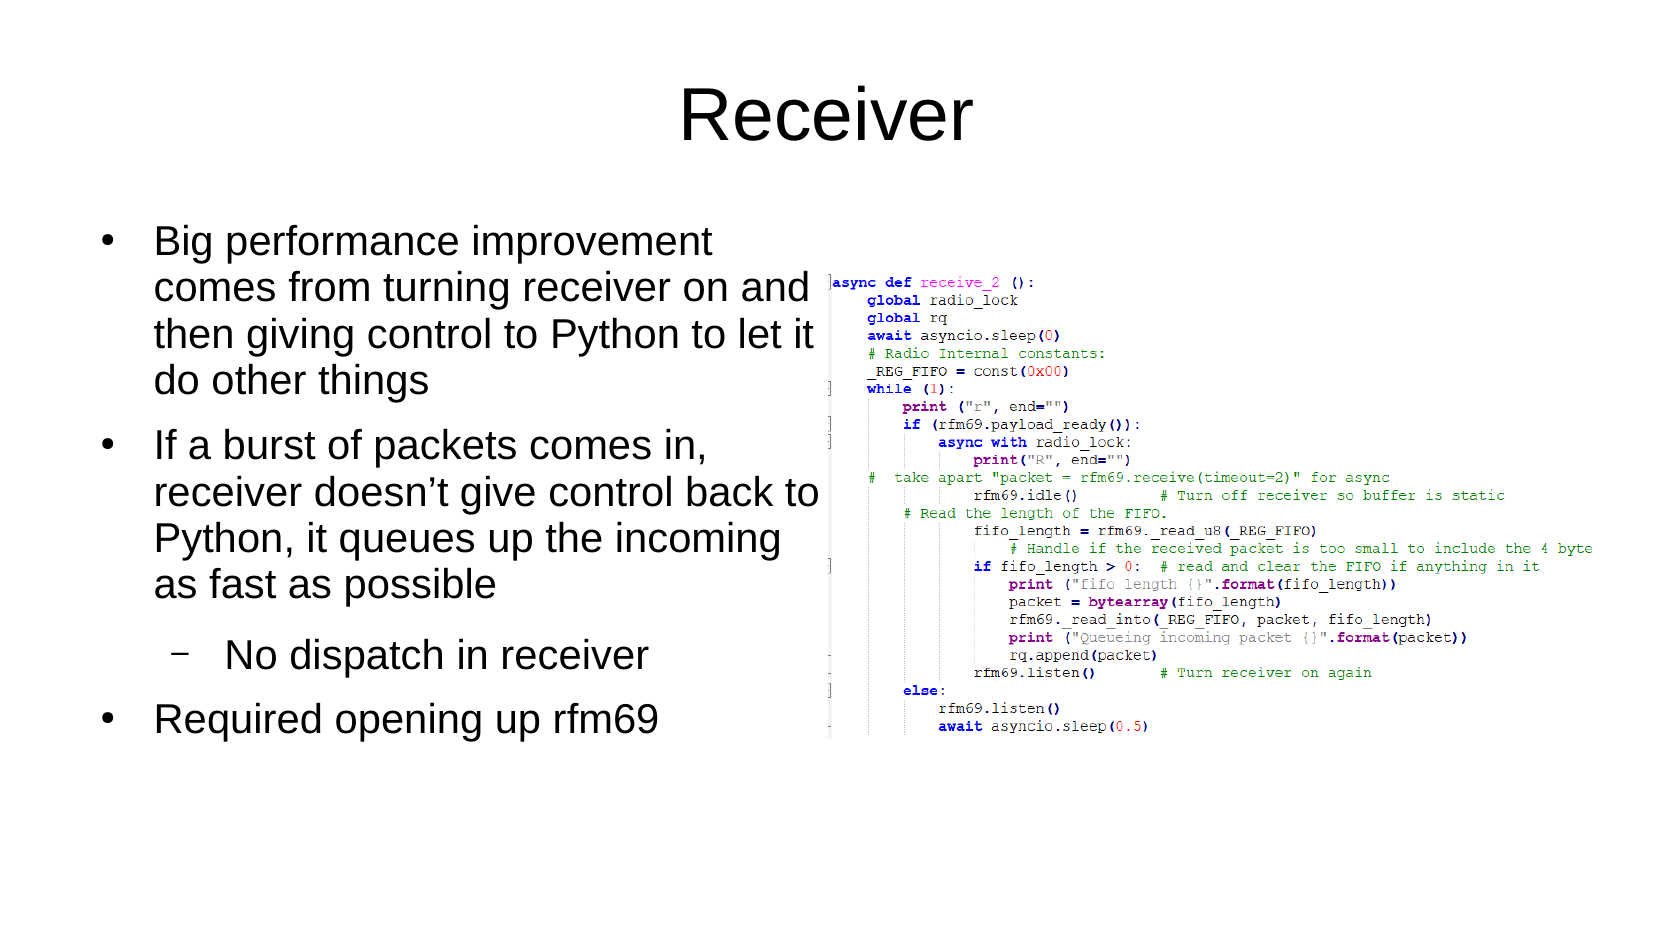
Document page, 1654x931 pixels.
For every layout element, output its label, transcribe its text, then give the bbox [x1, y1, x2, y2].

picture [828, 274, 1615, 739]
list Big performance improvement comes from turning receiver on and then giving control to Python to let it do other things If a burst of packets comes in, receiver doesn’t give control back to Python, it queues up the incoming as fast as possible No dispatch in receiver Required opening up rfm69 [82, 217, 829, 758]
title Receiver [82, 37, 1571, 193]
